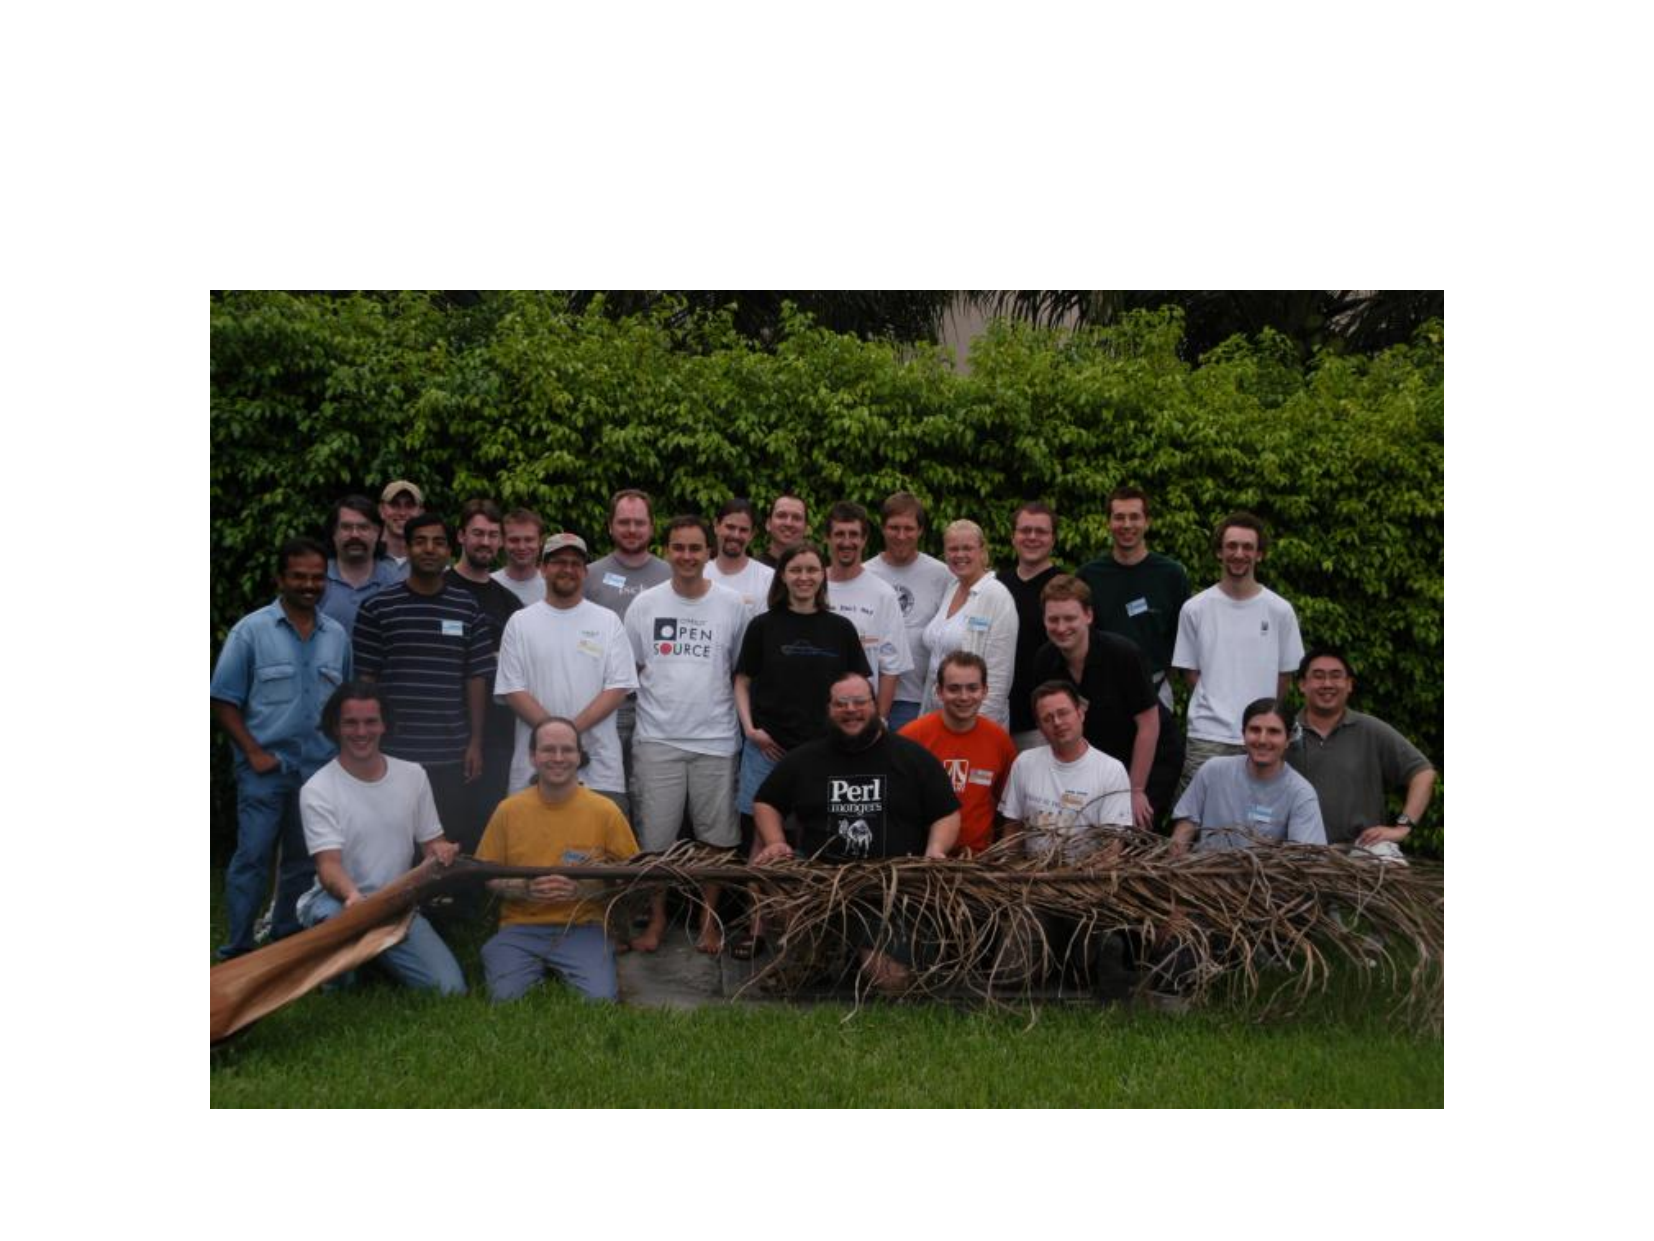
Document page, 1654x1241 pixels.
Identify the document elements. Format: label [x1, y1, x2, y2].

picture [210, 290, 1444, 1109]
